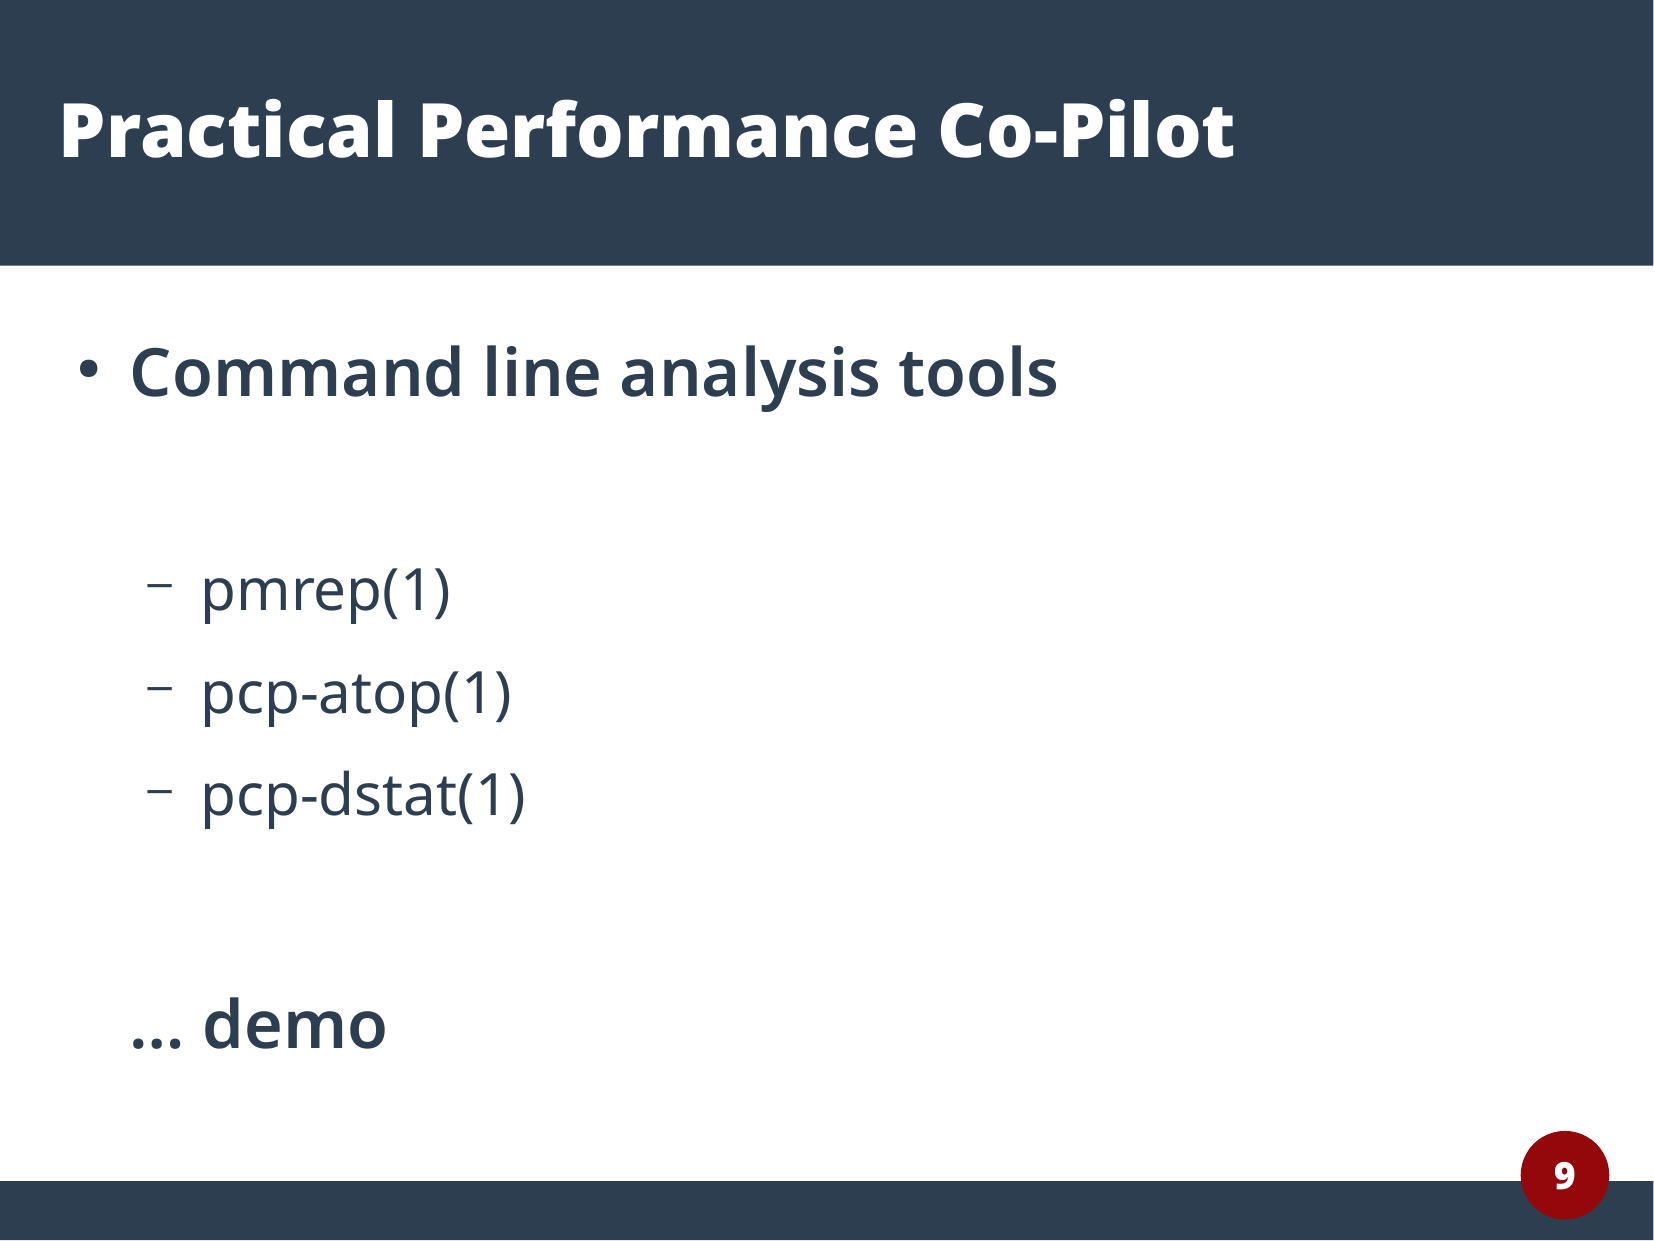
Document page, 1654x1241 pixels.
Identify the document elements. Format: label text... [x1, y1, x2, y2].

title Practical Performance Co-Pilot [59, 49, 1595, 207]
list Command line analysis tools pmrep(1) pcp-atop(1) pcp-dstat(1) … demo [59, 324, 1595, 1152]
